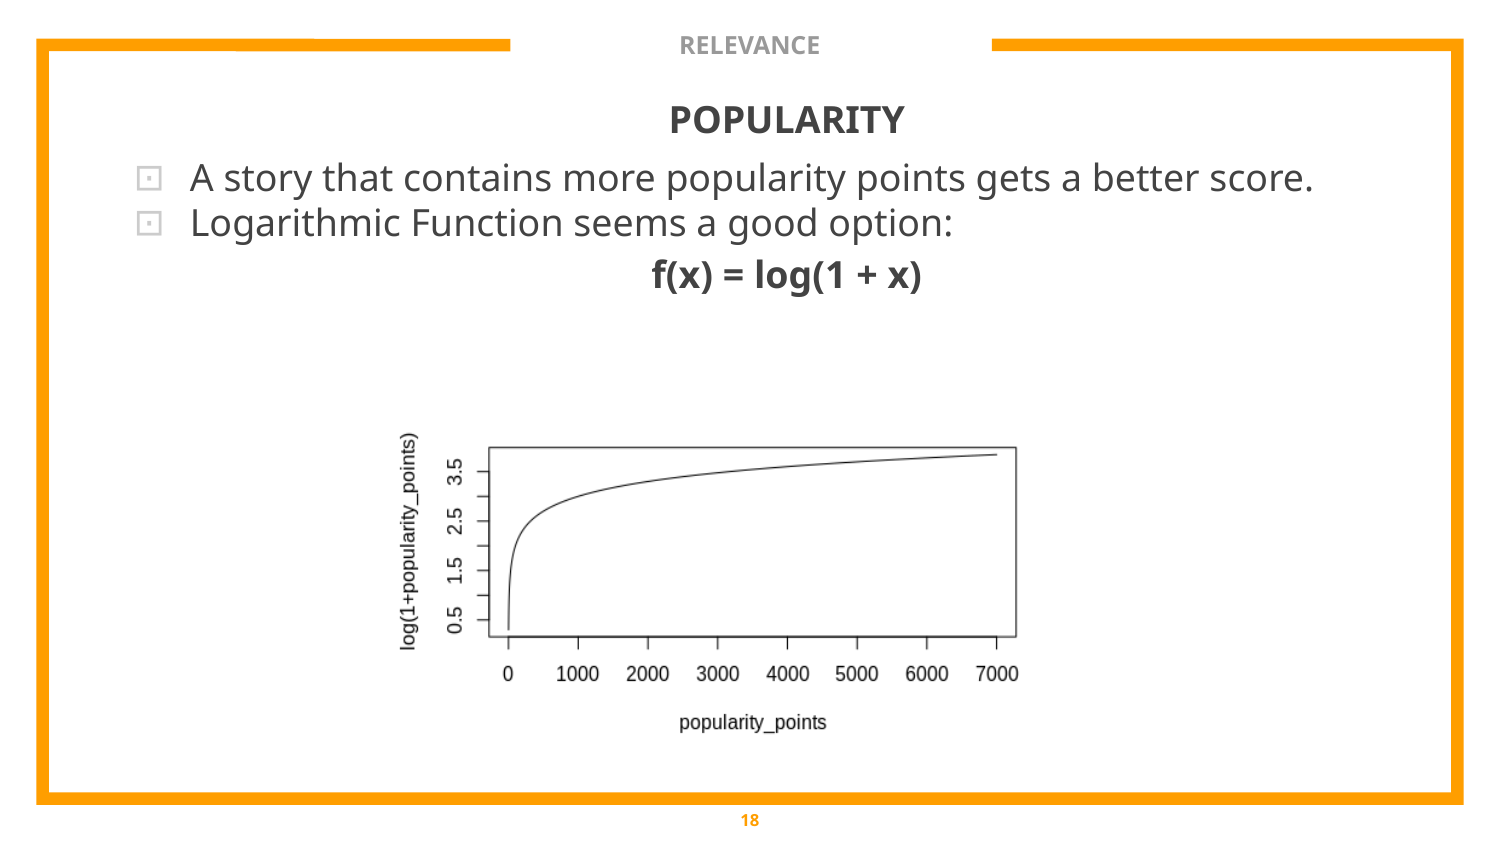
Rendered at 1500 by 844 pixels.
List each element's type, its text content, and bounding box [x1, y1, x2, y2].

picture [394, 348, 1065, 761]
title RELEVANCE [531, 15, 969, 81]
list POPULARITY A story that contains more popularity points gets a better score. Logarithmic Function seems a good option: f(x) = log(1 + x) [99, 81, 1400, 763]
slide_number <number> [0, 798, 1500, 844]
